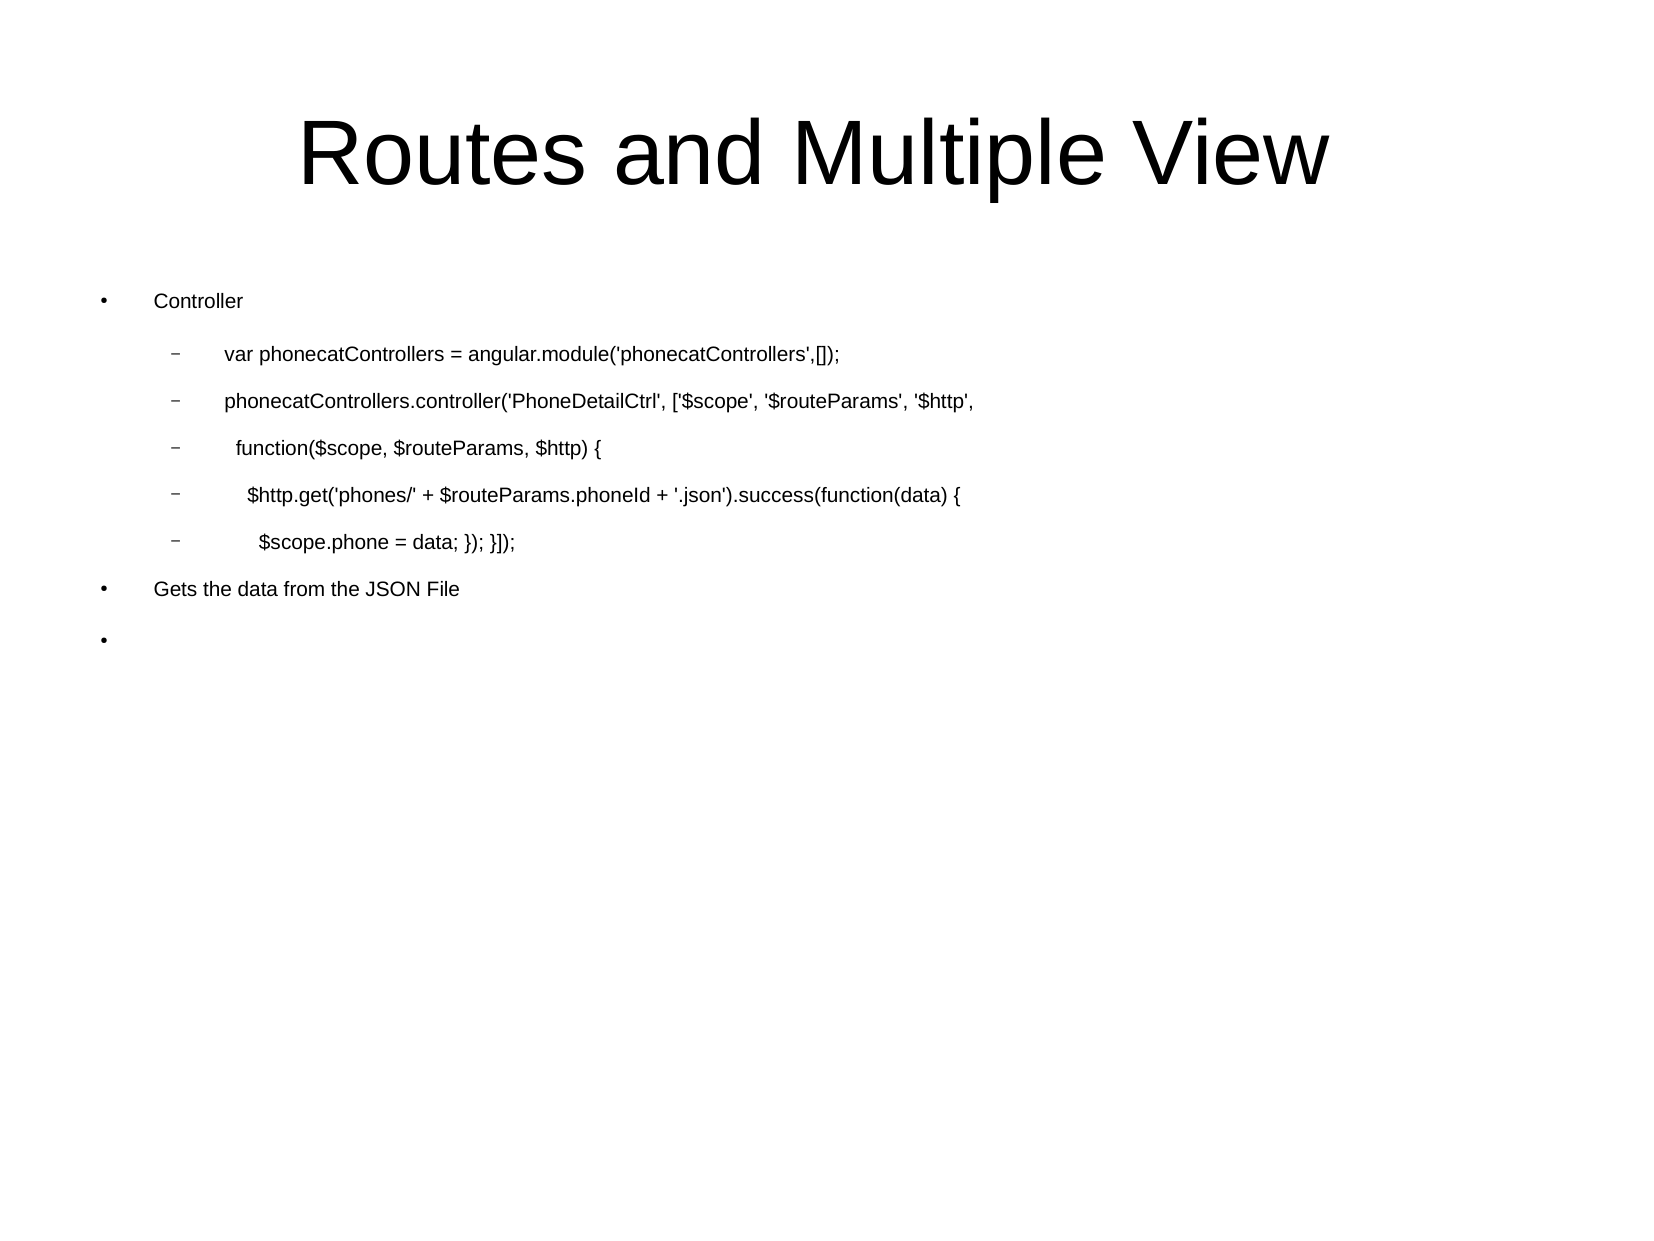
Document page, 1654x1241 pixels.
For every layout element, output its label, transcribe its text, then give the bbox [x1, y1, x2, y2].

title Routes and Multiple View [82, 49, 1571, 257]
list Controller var phonecatControllers = angular.module('phonecatControllers',[]); phonecatControllers.controller('PhoneDetailCtrl', ['$scope', '$routeParams', '$http', function($scope, $routeParams, $http) { $http.get('phones/' + $routeParams.phoneId + '.json').success(function(data) { $scope.phone = data; }); }]); Gets the data from the JSON File [82, 290, 1571, 1010]
